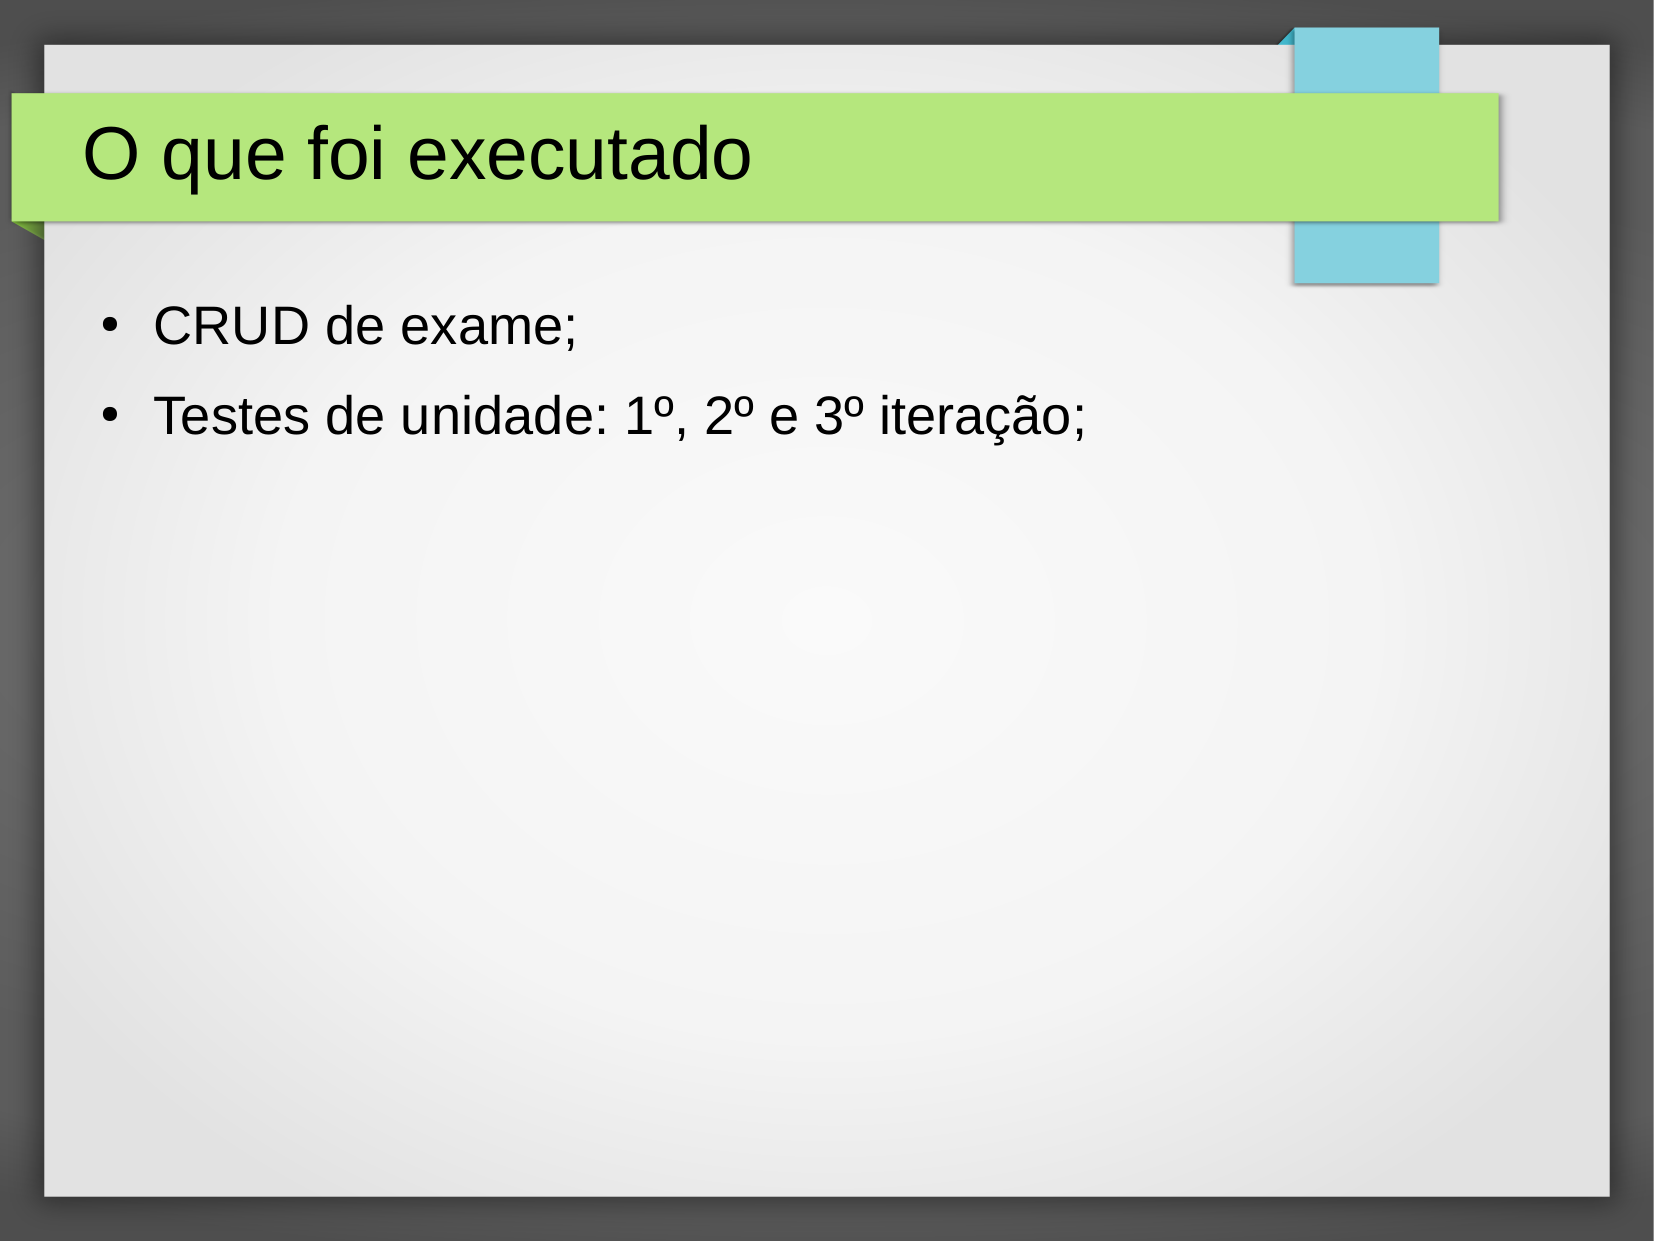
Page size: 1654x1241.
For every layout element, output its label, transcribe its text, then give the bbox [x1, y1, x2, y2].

picture [0, 0, 1654, 1241]
title O que foi executado [82, 94, 1264, 213]
list CRUD de exame; Testes de unidade: 1º, 2º e 3º iteração; [82, 295, 1571, 1015]
